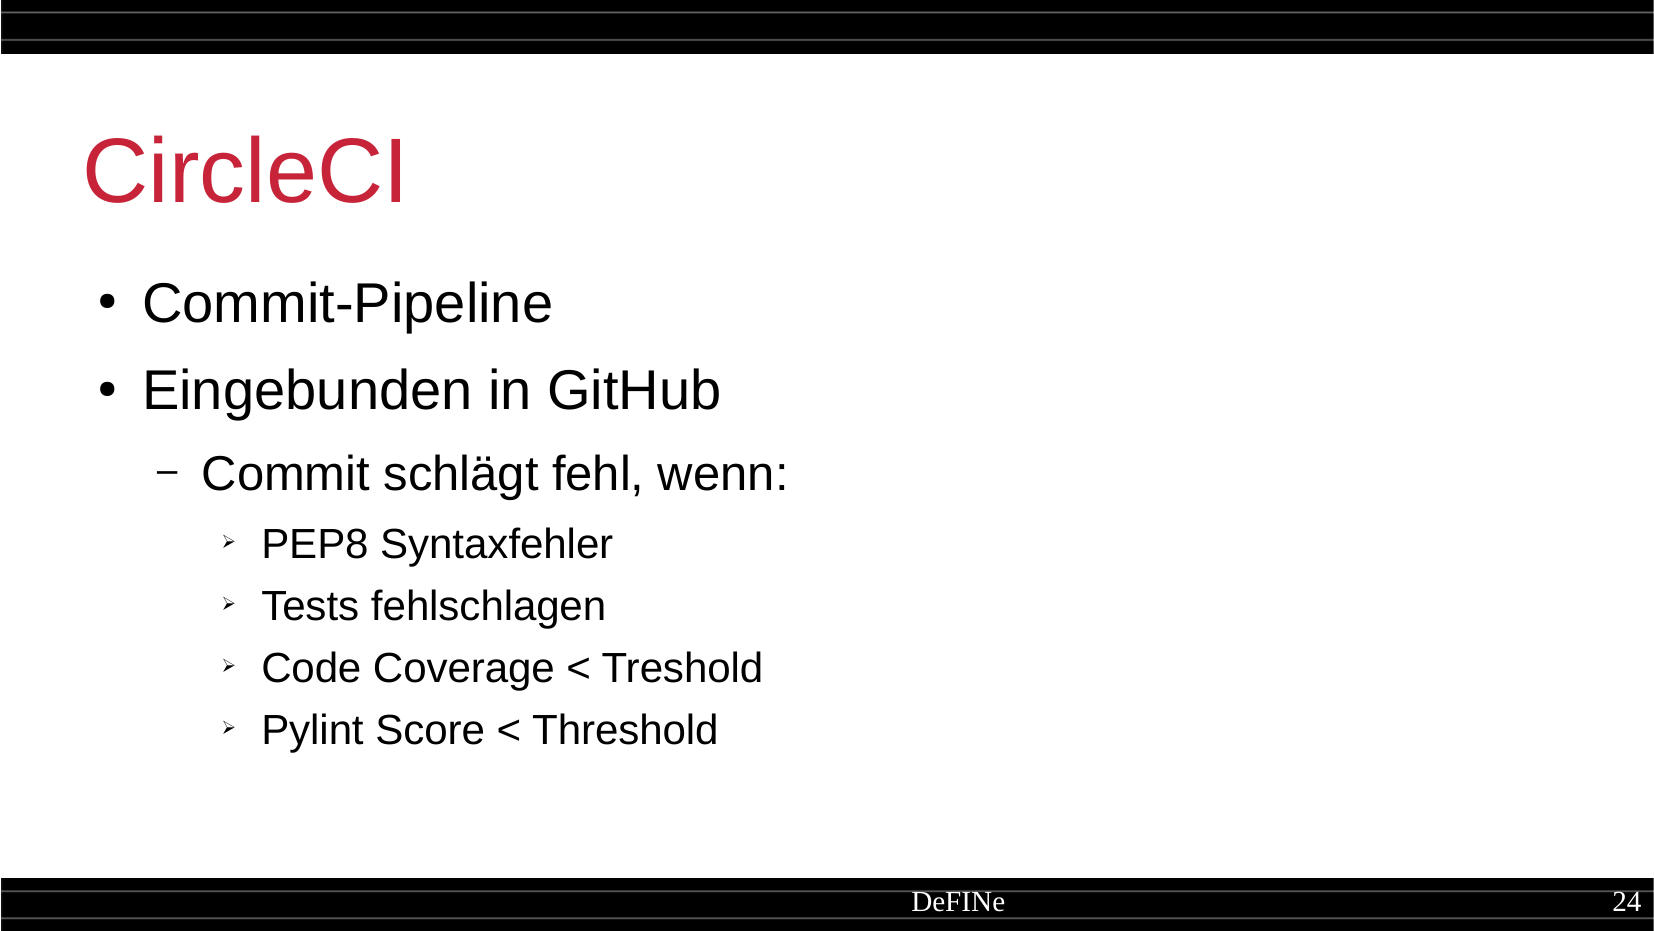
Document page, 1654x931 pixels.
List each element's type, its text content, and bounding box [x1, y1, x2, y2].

picture [1, 878, 1654, 931]
title CircleCI [82, 92, 1571, 249]
list Commit-Pipeline Eingebunden in GitHub Commit schlägt fehl, wenn: PEP8 Syntaxfehler Tests fehlschlagen Code Coverage < Treshold Pylint Score < Threshold [82, 271, 1571, 758]
picture [1, 0, 1654, 54]
